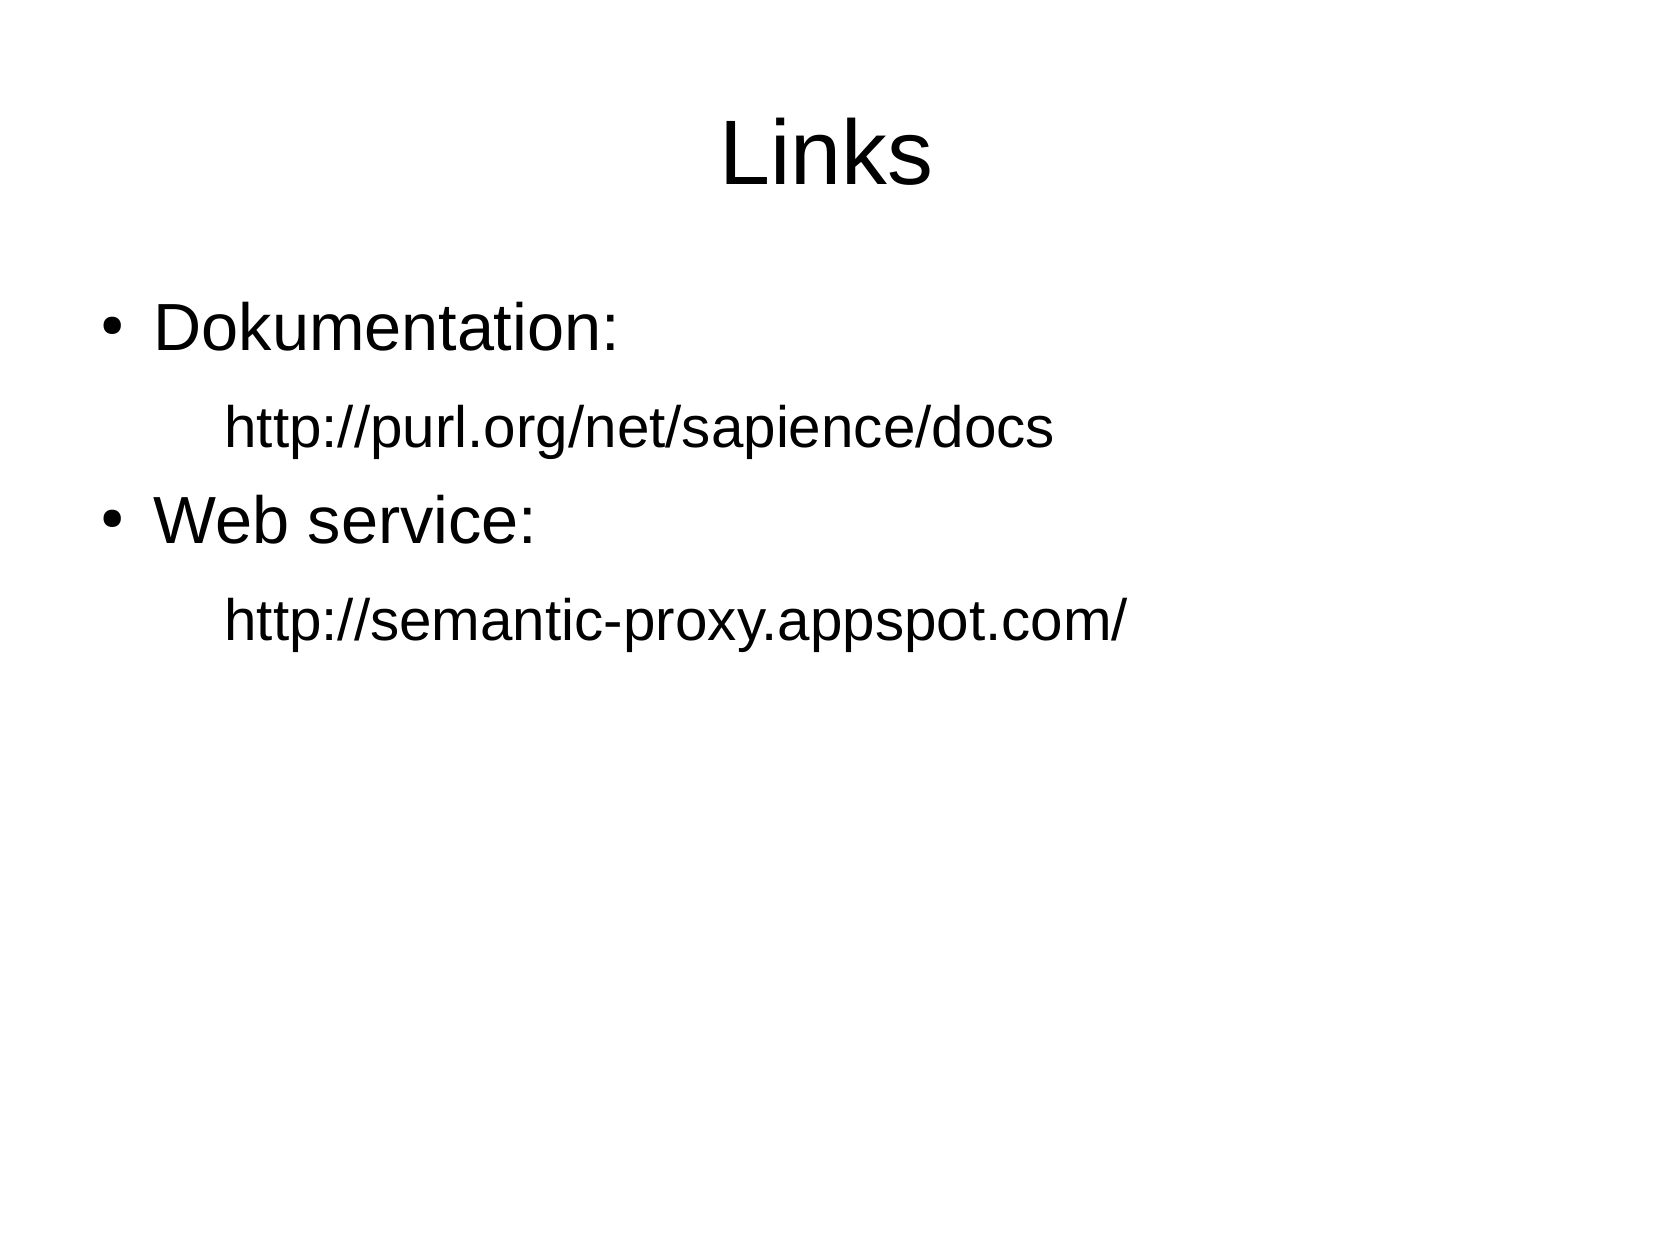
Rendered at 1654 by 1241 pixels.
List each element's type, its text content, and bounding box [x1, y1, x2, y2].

list Dokumentation: http://purl.org/net/sapience/docs Web service: http://semantic-proxy.appspot.com/ [82, 290, 1571, 1094]
title Links [82, 56, 1571, 250]
